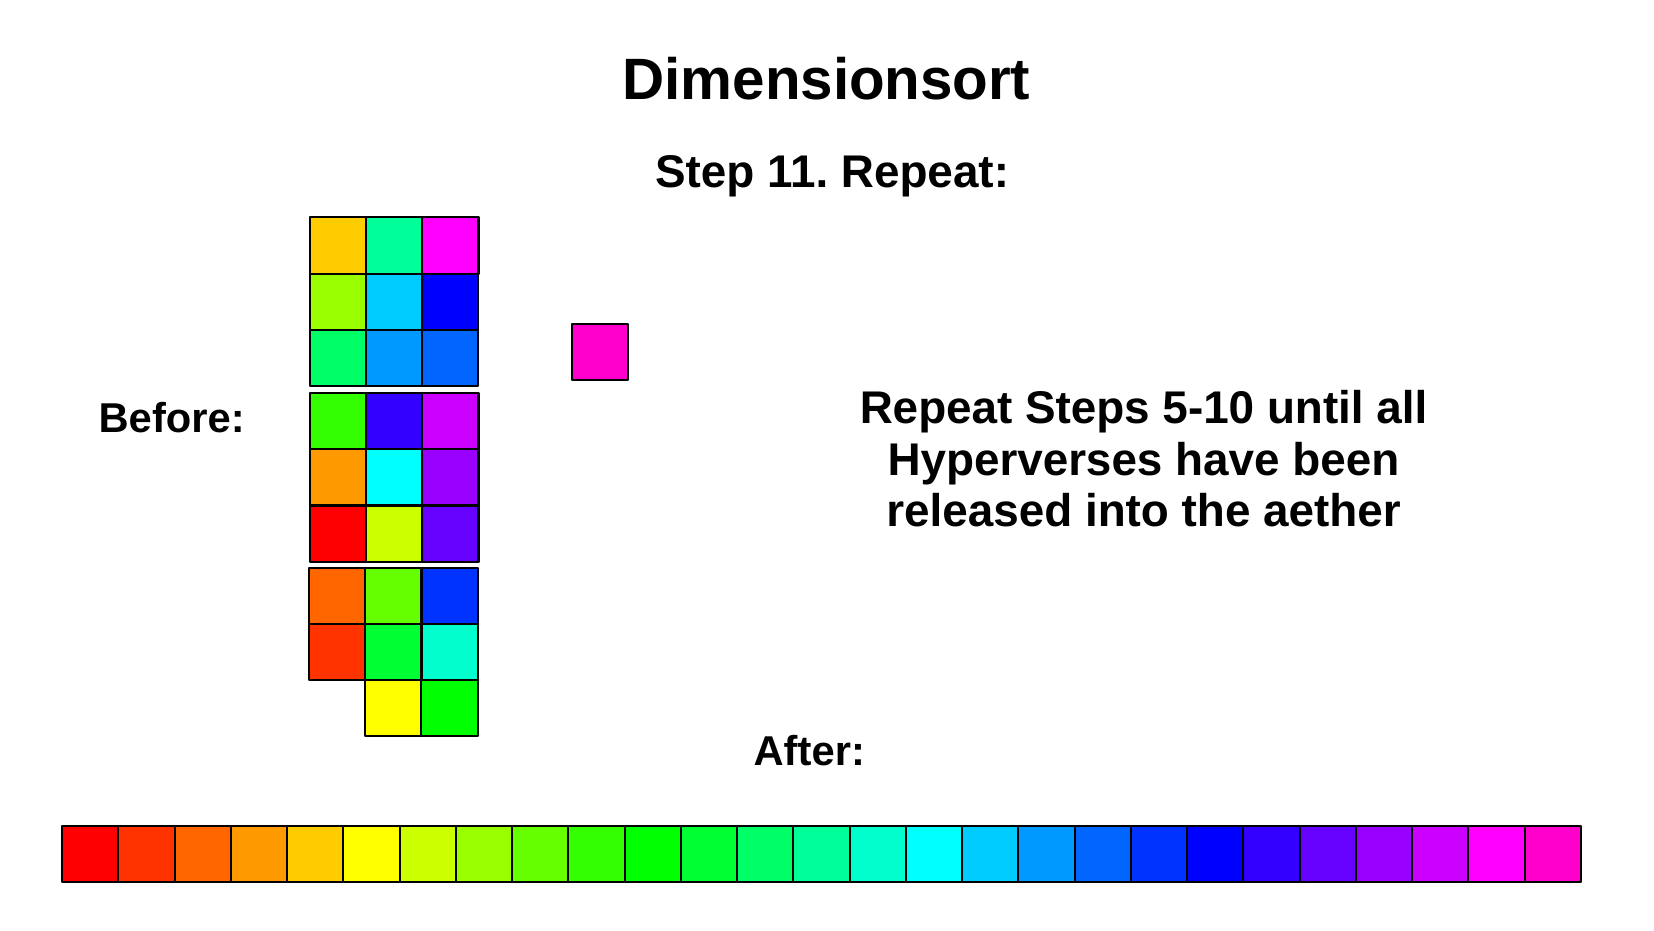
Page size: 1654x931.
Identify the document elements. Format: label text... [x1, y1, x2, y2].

text_box Repeat Steps 5-10 until all Hyperverses have been released into the aether [787, 375, 1501, 544]
text_box [309, 393, 479, 562]
text_box [62, 826, 1581, 883]
text_box After: [665, 694, 954, 808]
title Dimensionsort [82, 2, 1571, 158]
text_box [571, 323, 628, 381]
text_box [309, 217, 479, 387]
subtitle Before: [27, 361, 316, 474]
text_box [309, 567, 478, 737]
text_box Step 11. Repeat: [640, 138, 1536, 257]
